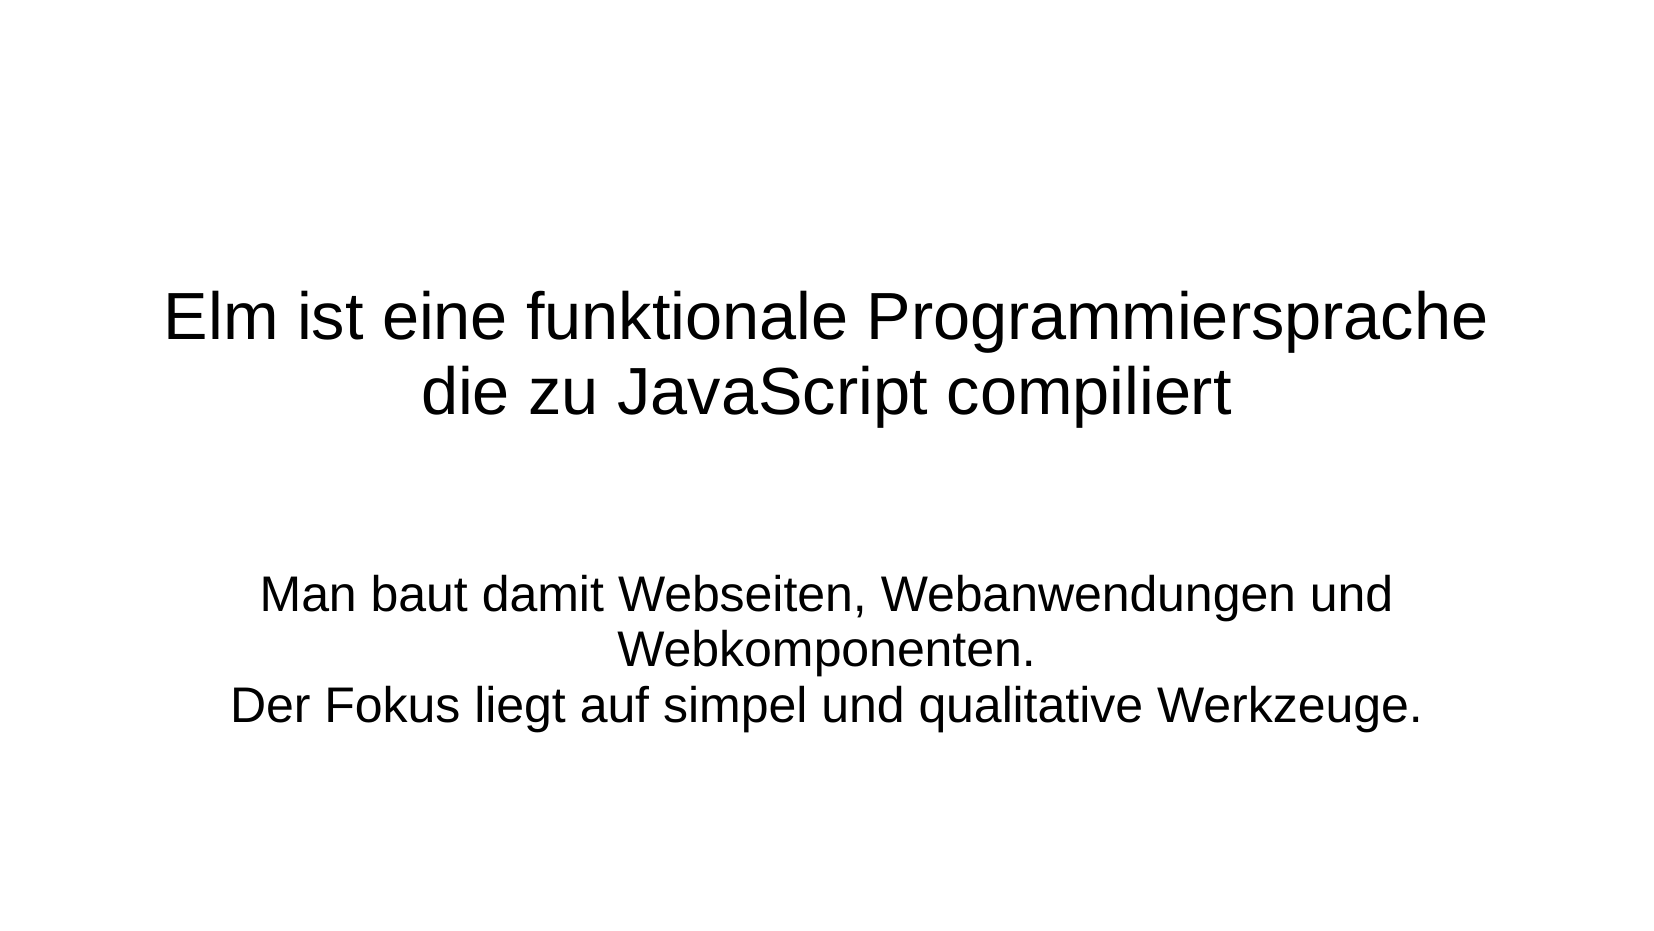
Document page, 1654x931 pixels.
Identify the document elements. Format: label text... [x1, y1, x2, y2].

text_box Man baut damit Webseiten, Webanwendungen und Webkomponenten. Der Fokus liegt auf simpel und qualitative Werkzeuge. [118, 531, 1536, 768]
subtitle Elm ist eine funktionale Programmiersprache die zu JavaScript compiliert [118, 177, 1536, 531]
